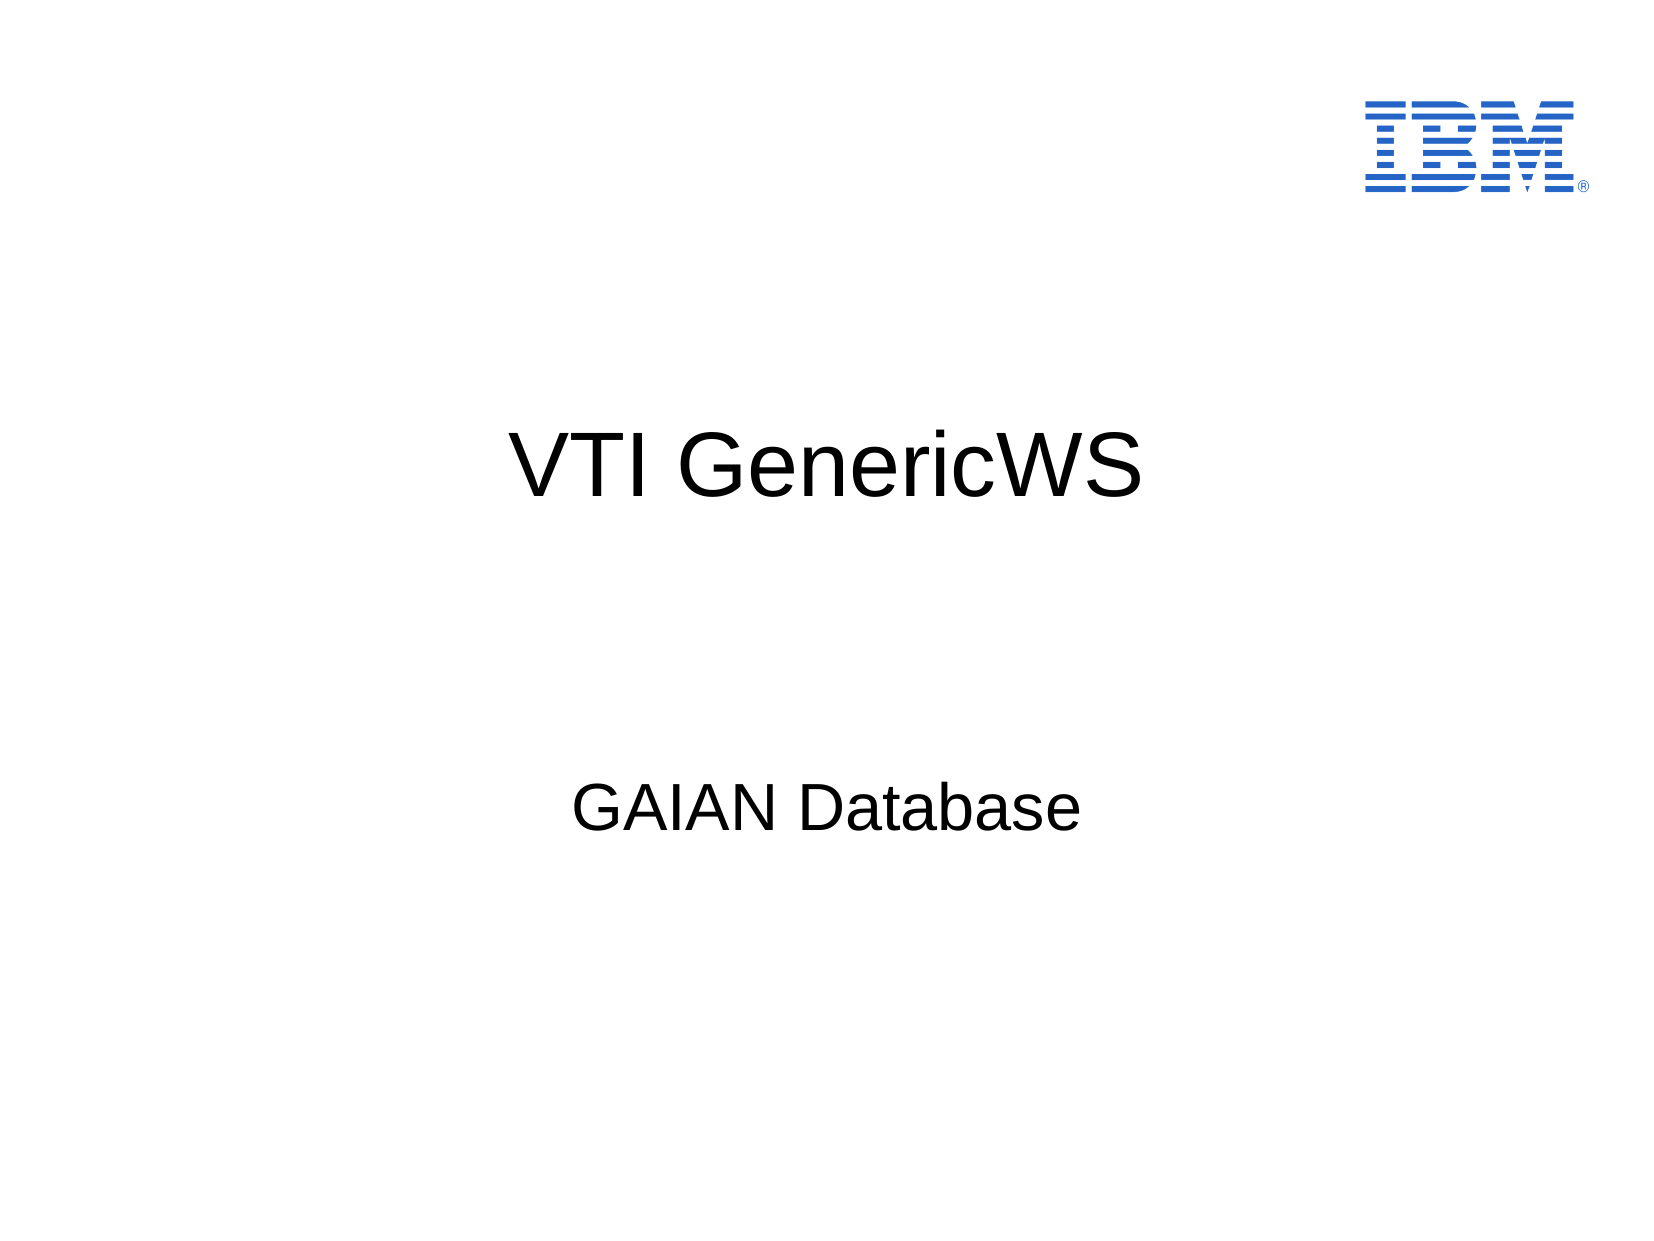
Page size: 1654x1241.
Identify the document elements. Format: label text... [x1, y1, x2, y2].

title VTI GenericWS [122, 331, 1531, 598]
picture [1358, 86, 1595, 207]
subtitle GAIAN Database [247, 649, 1407, 966]
